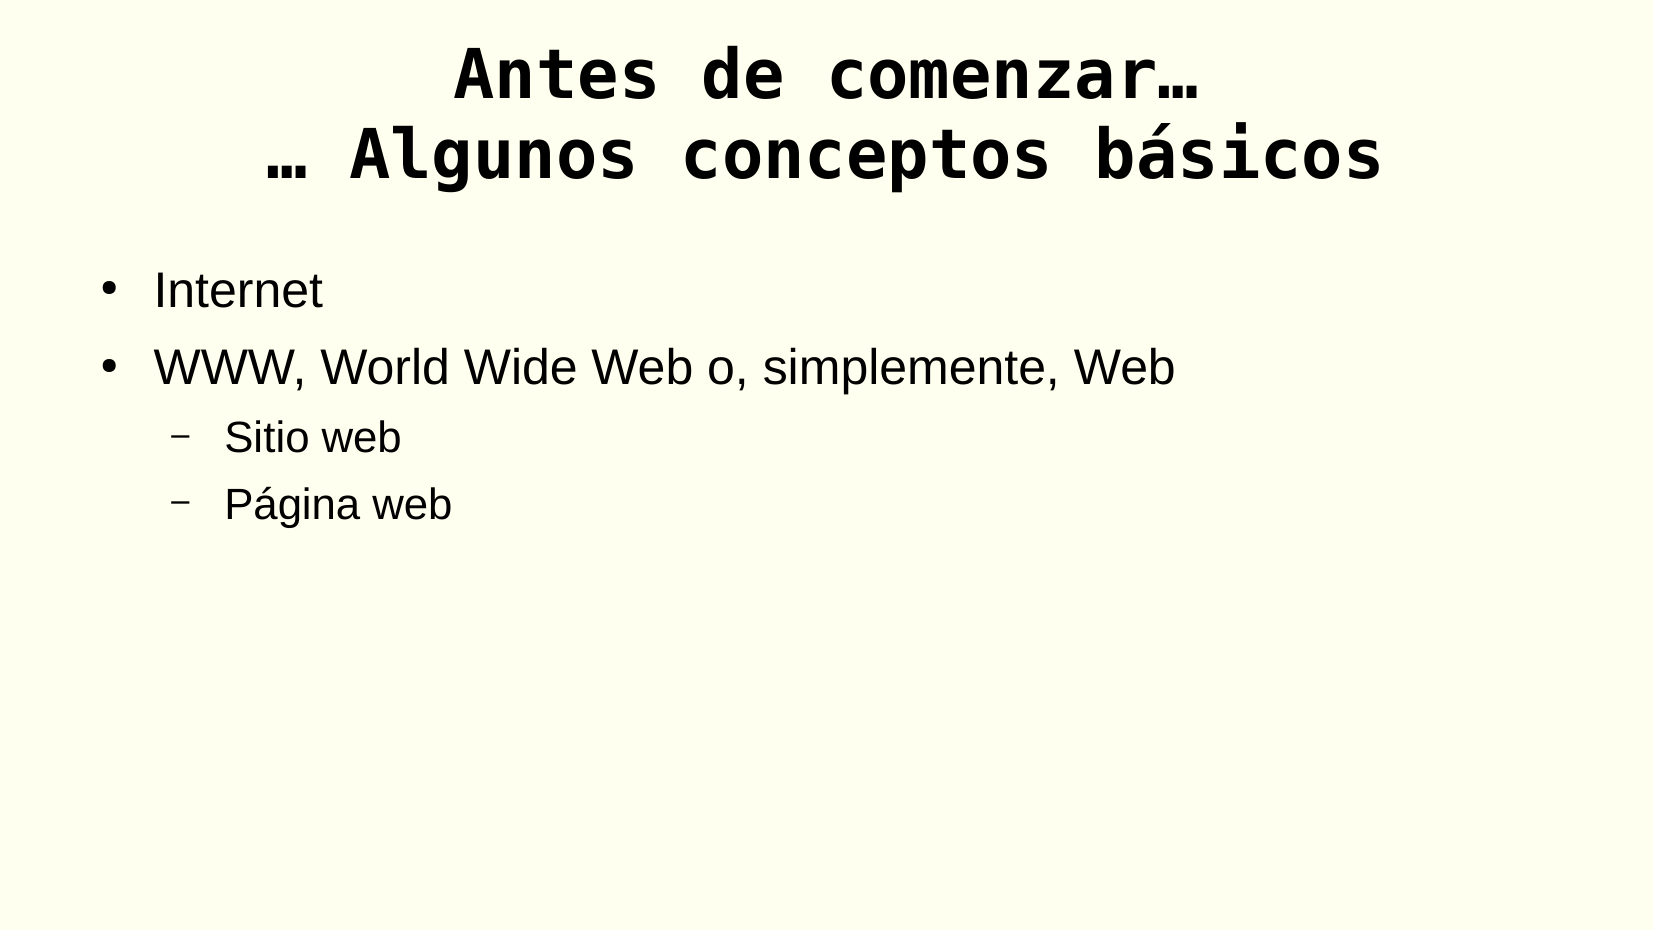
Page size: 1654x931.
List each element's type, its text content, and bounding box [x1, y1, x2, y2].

list Internet WWW, World Wide Web o, simplemente, Web Sitio web Página web [82, 261, 1571, 802]
title Antes de comenzar… … Algunos conceptos básicos [82, 34, 1571, 195]
